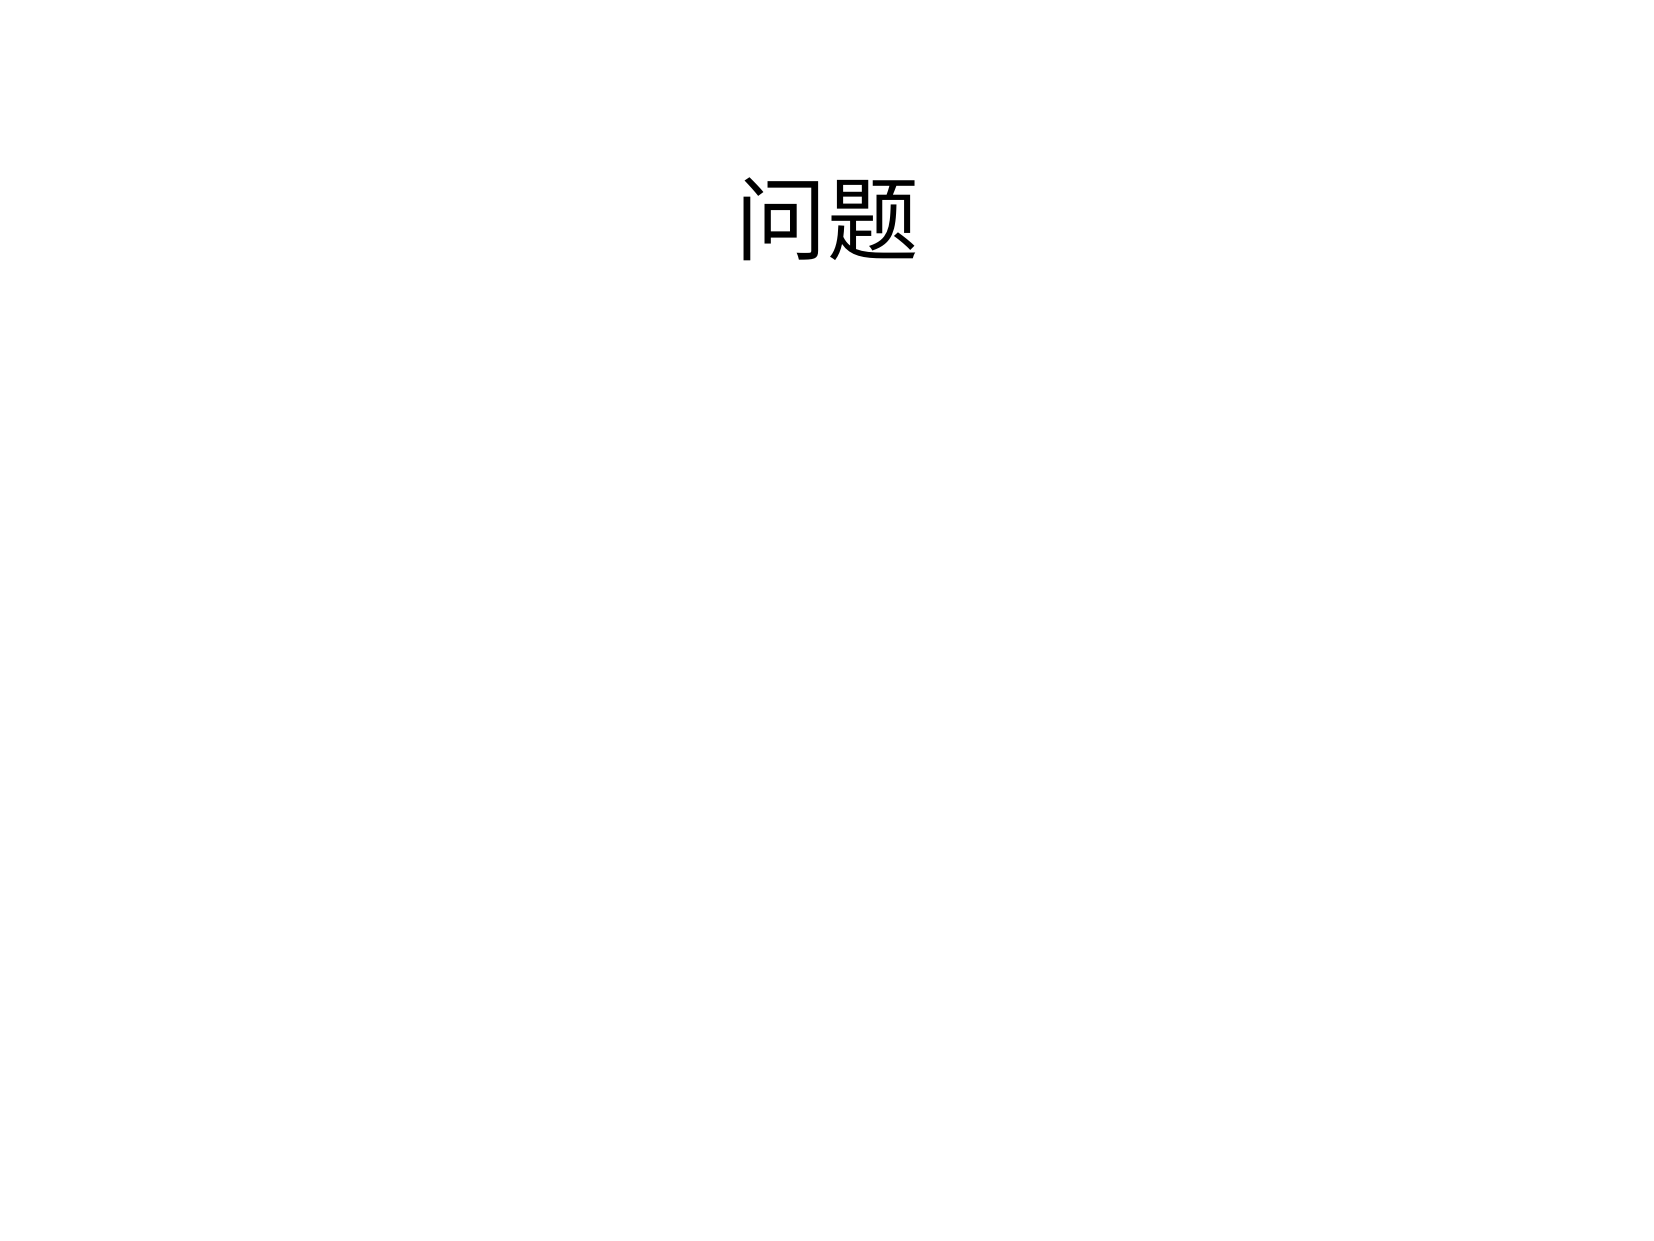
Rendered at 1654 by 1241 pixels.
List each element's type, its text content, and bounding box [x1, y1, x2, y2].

title 问题 [121, 102, 1534, 325]
